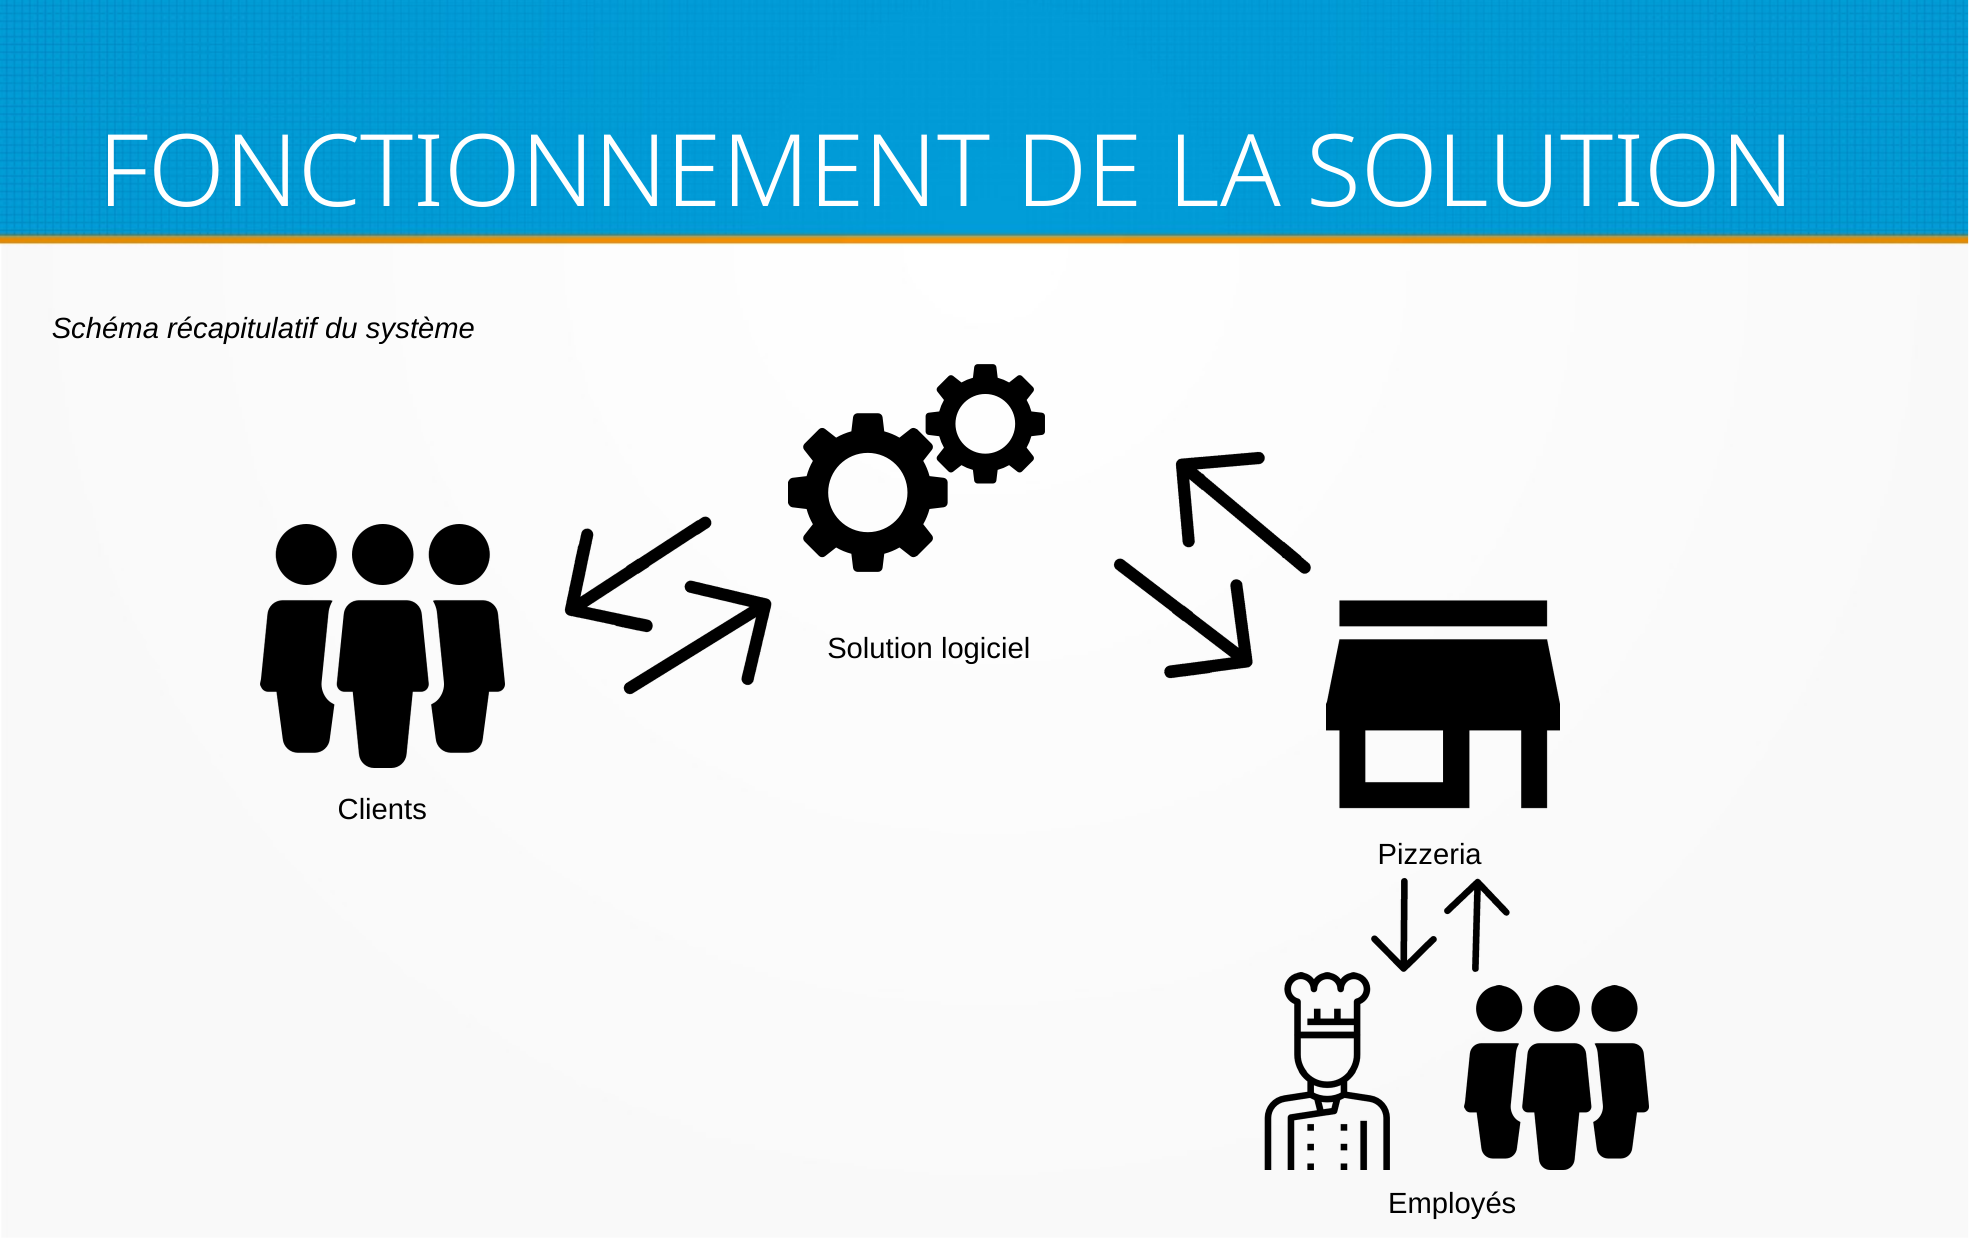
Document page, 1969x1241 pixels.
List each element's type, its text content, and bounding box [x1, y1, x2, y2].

text_box Schéma récapitulatif du système [36, 294, 652, 343]
picture [1063, 395, 1364, 733]
picture [1326, 587, 1560, 821]
picture [1464, 985, 1649, 1170]
picture [0, 233, 1969, 1241]
picture [788, 340, 1045, 596]
picture [260, 524, 505, 768]
text_box Pizzeria [1312, 820, 1548, 910]
text_box Clients [264, 775, 501, 865]
picture [1228, 877, 1524, 1170]
picture [519, 447, 811, 764]
list [98, 300, 1875, 1185]
text_box FONCTIONNEMENT DE LA SOLUTION [98, 19, 1870, 227]
text_box Solution logiciel [811, 614, 1047, 703]
text_box Employés [1334, 1169, 1571, 1241]
